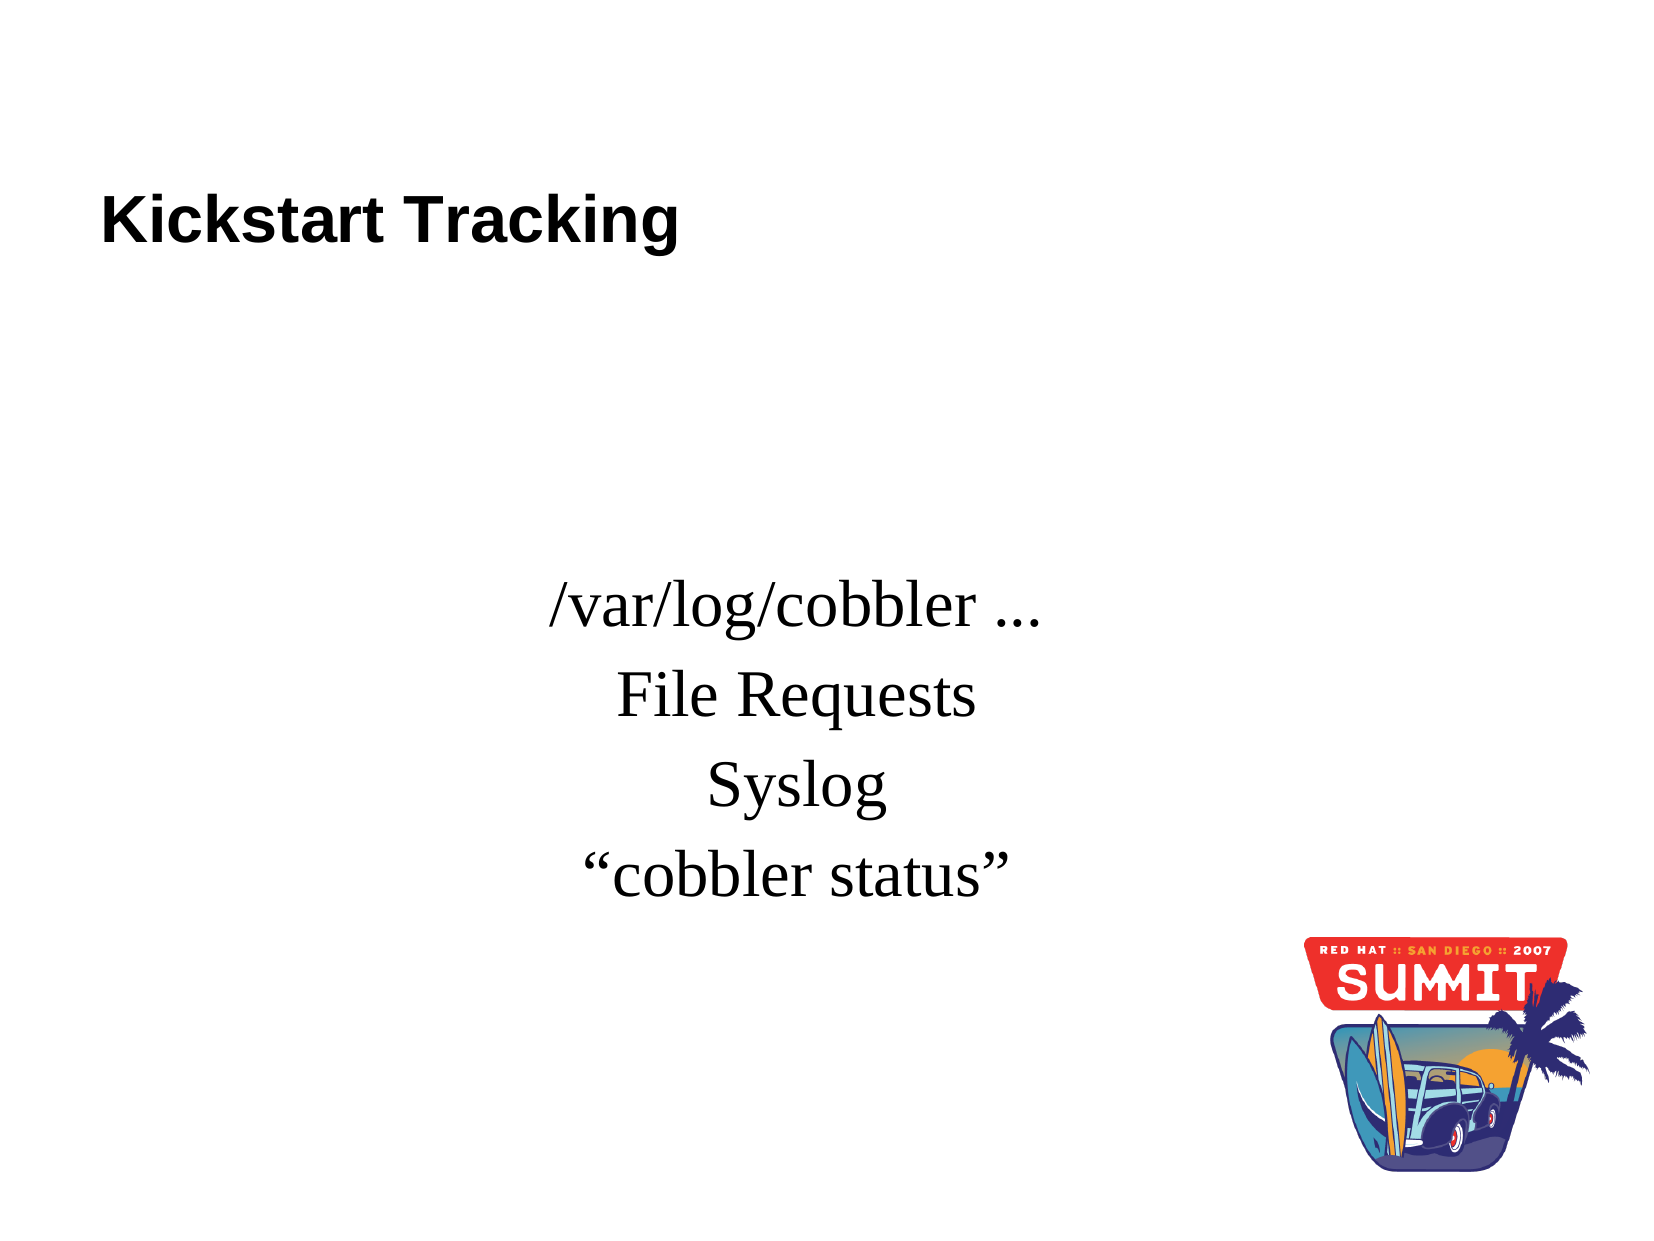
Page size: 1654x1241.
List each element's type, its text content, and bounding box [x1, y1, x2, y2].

picture [1500, 937, 1590, 1172]
title Kickstart Tracking [100, 164, 1506, 275]
subtitle /var/log/cobbler ... File Requests Syslog “cobbler status” [94, 304, 1500, 1174]
